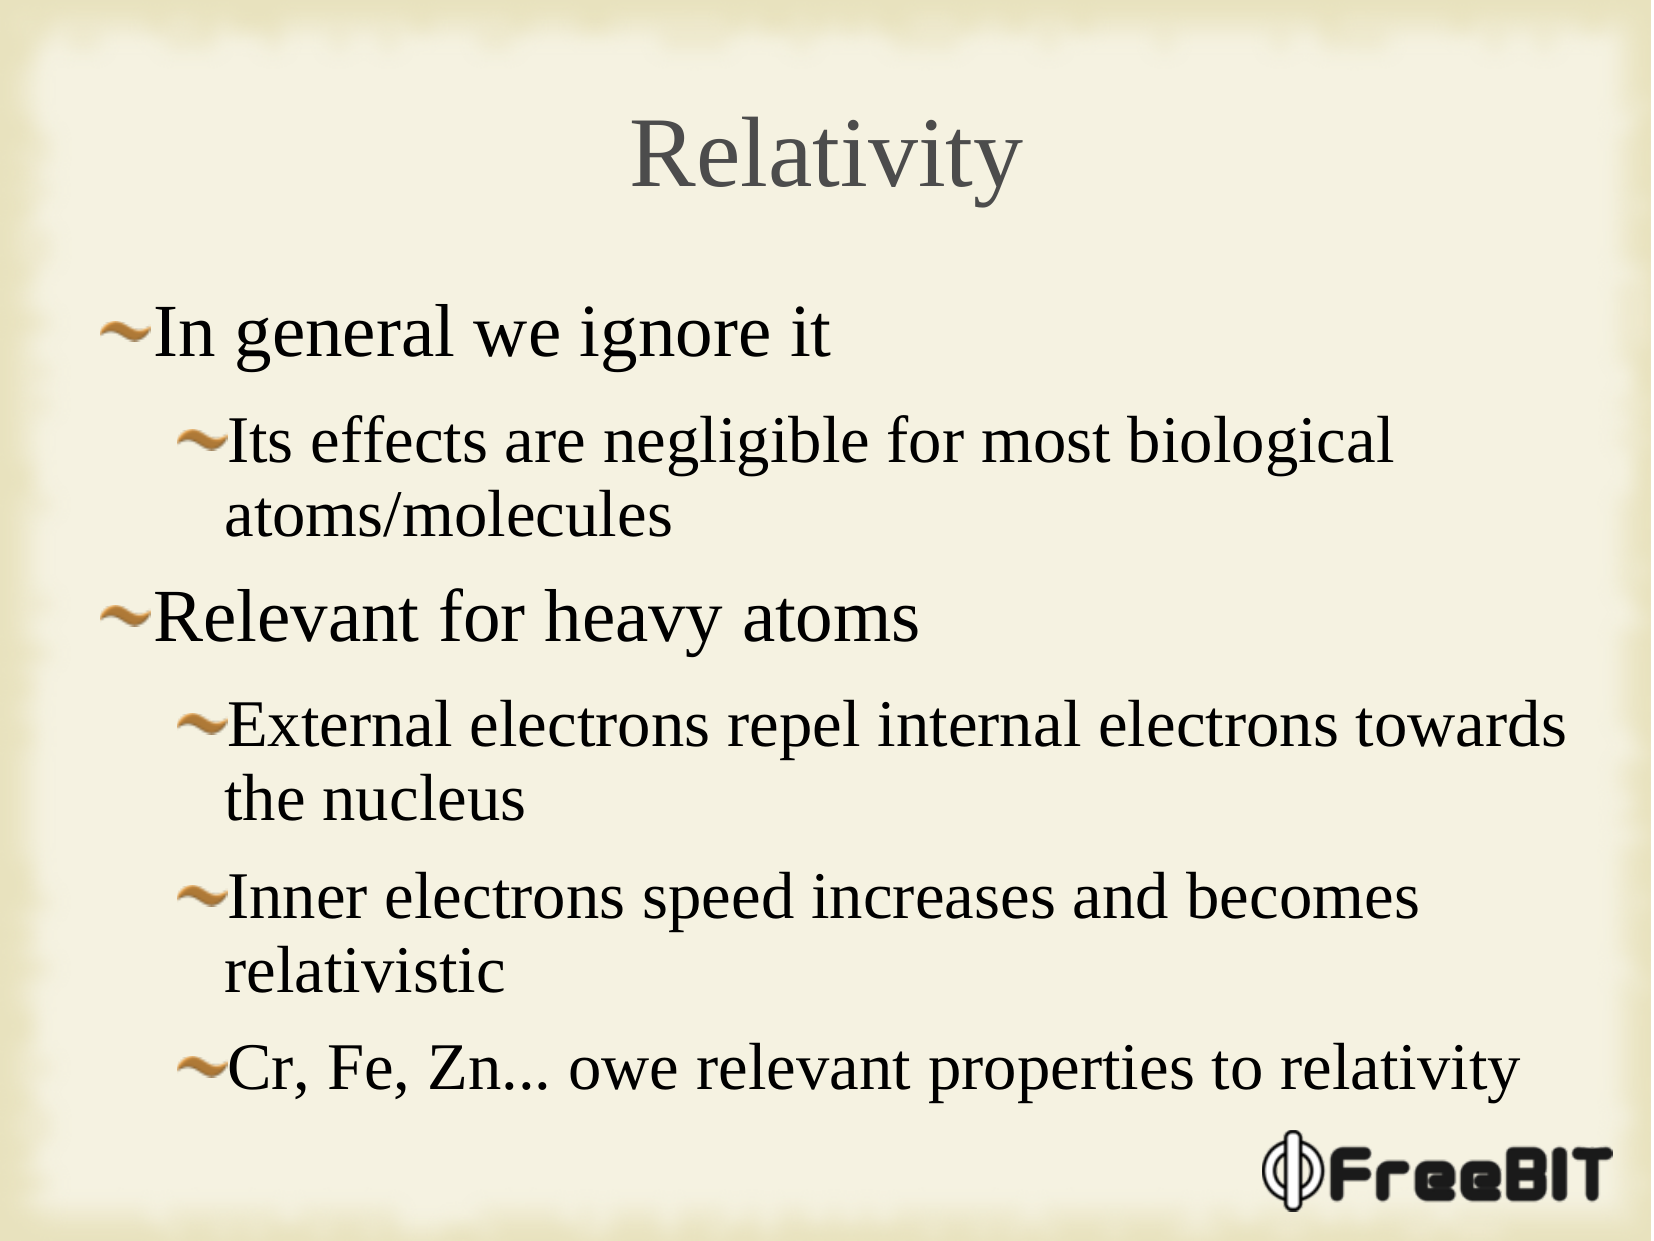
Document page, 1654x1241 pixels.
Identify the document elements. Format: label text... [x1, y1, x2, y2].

title Relativity [82, 49, 1571, 257]
picture [0, 0, 1651, 1241]
list In general we ignore it Its effects are negligible for most biological atoms/molecules Relevant for heavy atoms External electrons repel internal electrons towards the nucleus Inner electrons speed increases and becomes relativistic Cr, Fe, Zn... owe relevant properties to relativity [82, 290, 1571, 1105]
